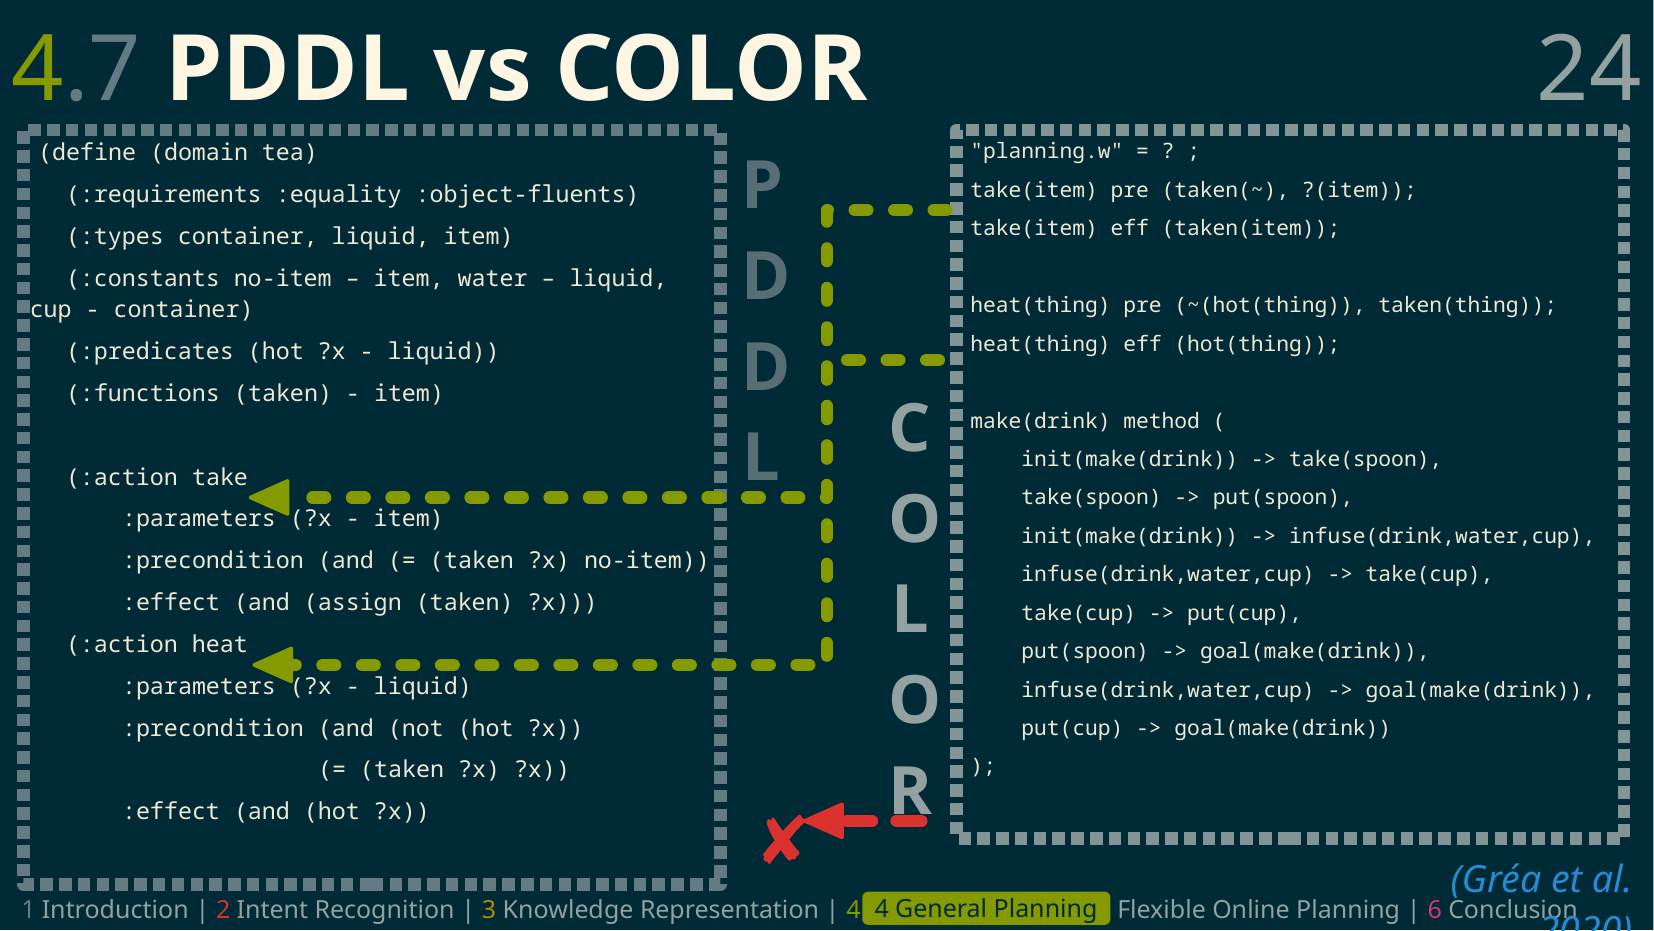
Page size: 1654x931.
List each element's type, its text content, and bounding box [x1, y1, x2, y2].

text_box (Gréa et al. 2020) [1334, 845, 1648, 898]
list "planning.w" = ? ; take(item) pre (taken(~), ?(item)); take(item) eff (taken(item)); heat(thing) pre (~(hot(thing)), taken(thing)); heat(thing) eff (hot(thing)); make(drink) method ( init(make(drink)) -> take(spoon), take(spoon) -> put(spoon), init(make(drink)) -> infuse(drink,water,cup), infuse(drink,water,cup) -> take(cup), take(cup) -> put(cup), put(spoon) -> goal(make(drink)), infuse(drink,water,cup) -> goal(make(drink)), put(cup) -> goal(make(drink)) ); [956, 129, 1625, 839]
list (define (domain tea) (:requirements :equality :object-fluents) (:types container, liquid, item) (:constants no-item – item, water – liquid, cup - container) (:predicates (hot ?x - liquid)) (:functions (taken) - item) (:action take :parameters (?x - item) :precondition (and (= (taken ?x) no-item)) :effect (and (assign (taken) ?x))) (:action heat :parameters (?x - liquid) :precondition (and (not (hot ?x)) (= (taken ?x) ?x)) :effect (and (hot ?x)) [23, 129, 721, 885]
text_box PDDL [726, 129, 798, 472]
text_box COLOR [874, 372, 945, 797]
text_box ✘ [741, 785, 827, 868]
title 4.7 PDDL vs COLOR [11, 7, 1501, 123]
text_box 4 General Planning [862, 891, 1111, 925]
